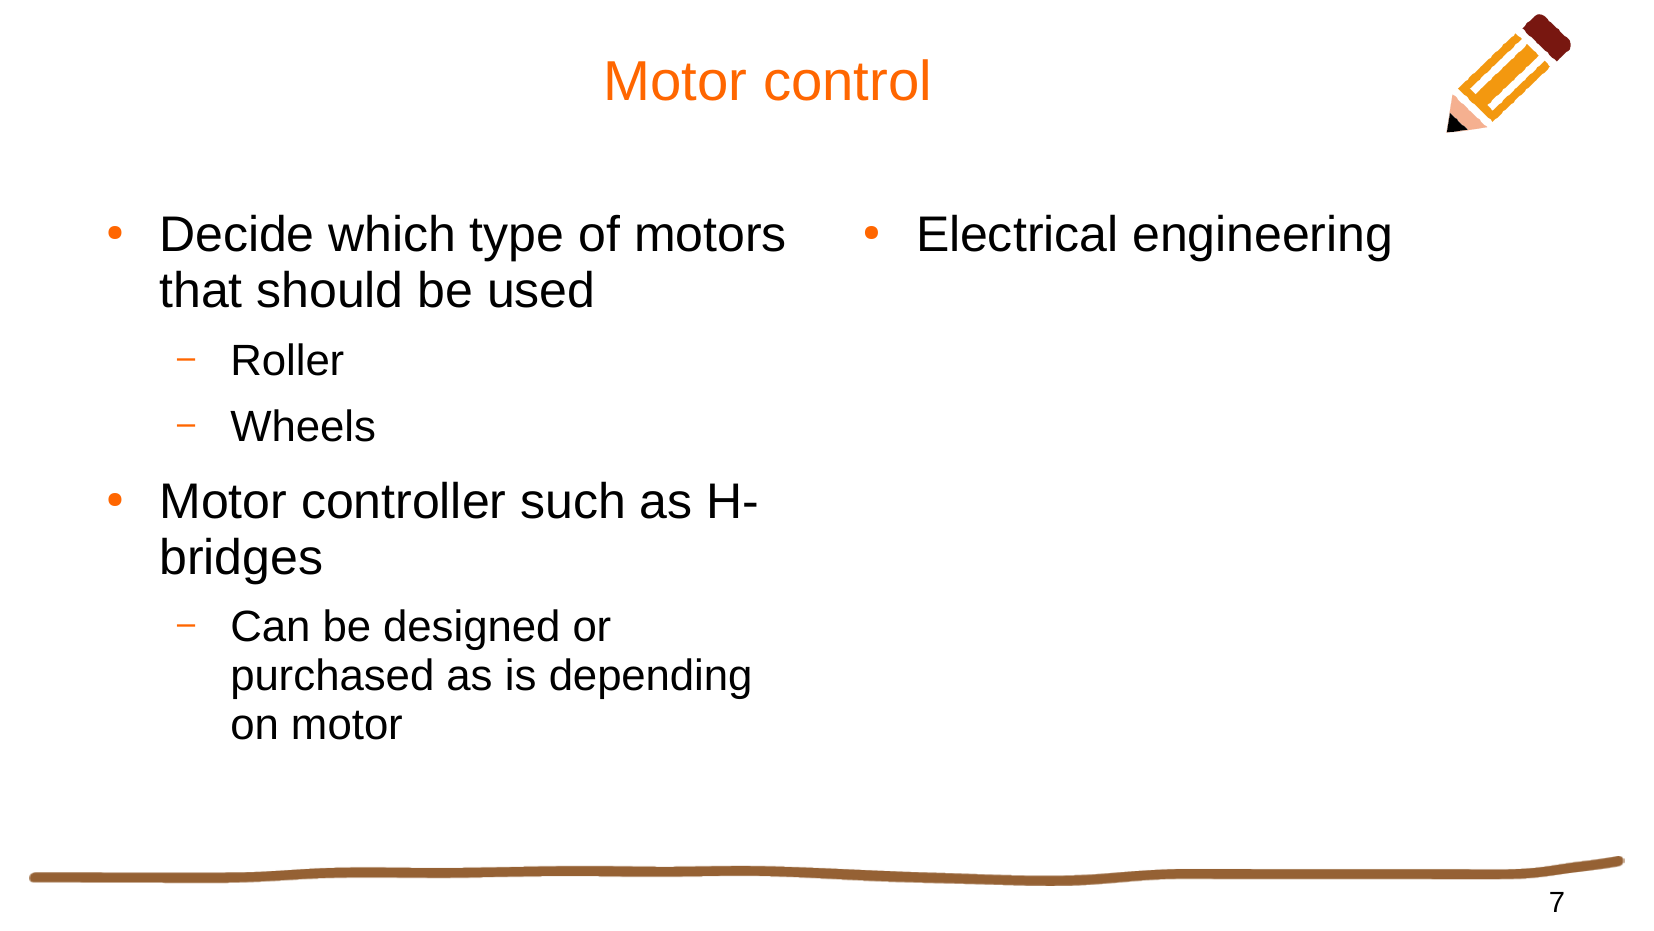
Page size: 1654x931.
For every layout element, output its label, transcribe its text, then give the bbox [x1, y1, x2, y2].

picture [29, 856, 1625, 886]
picture [1446, 14, 1571, 133]
list Electrical engineering [845, 206, 1566, 857]
title Motor control [88, 29, 1447, 133]
list Decide which type of motors that should be used Roller Wheels Motor controller such as H-bridges Can be designed or purchased as is depending on motor [88, 206, 809, 857]
